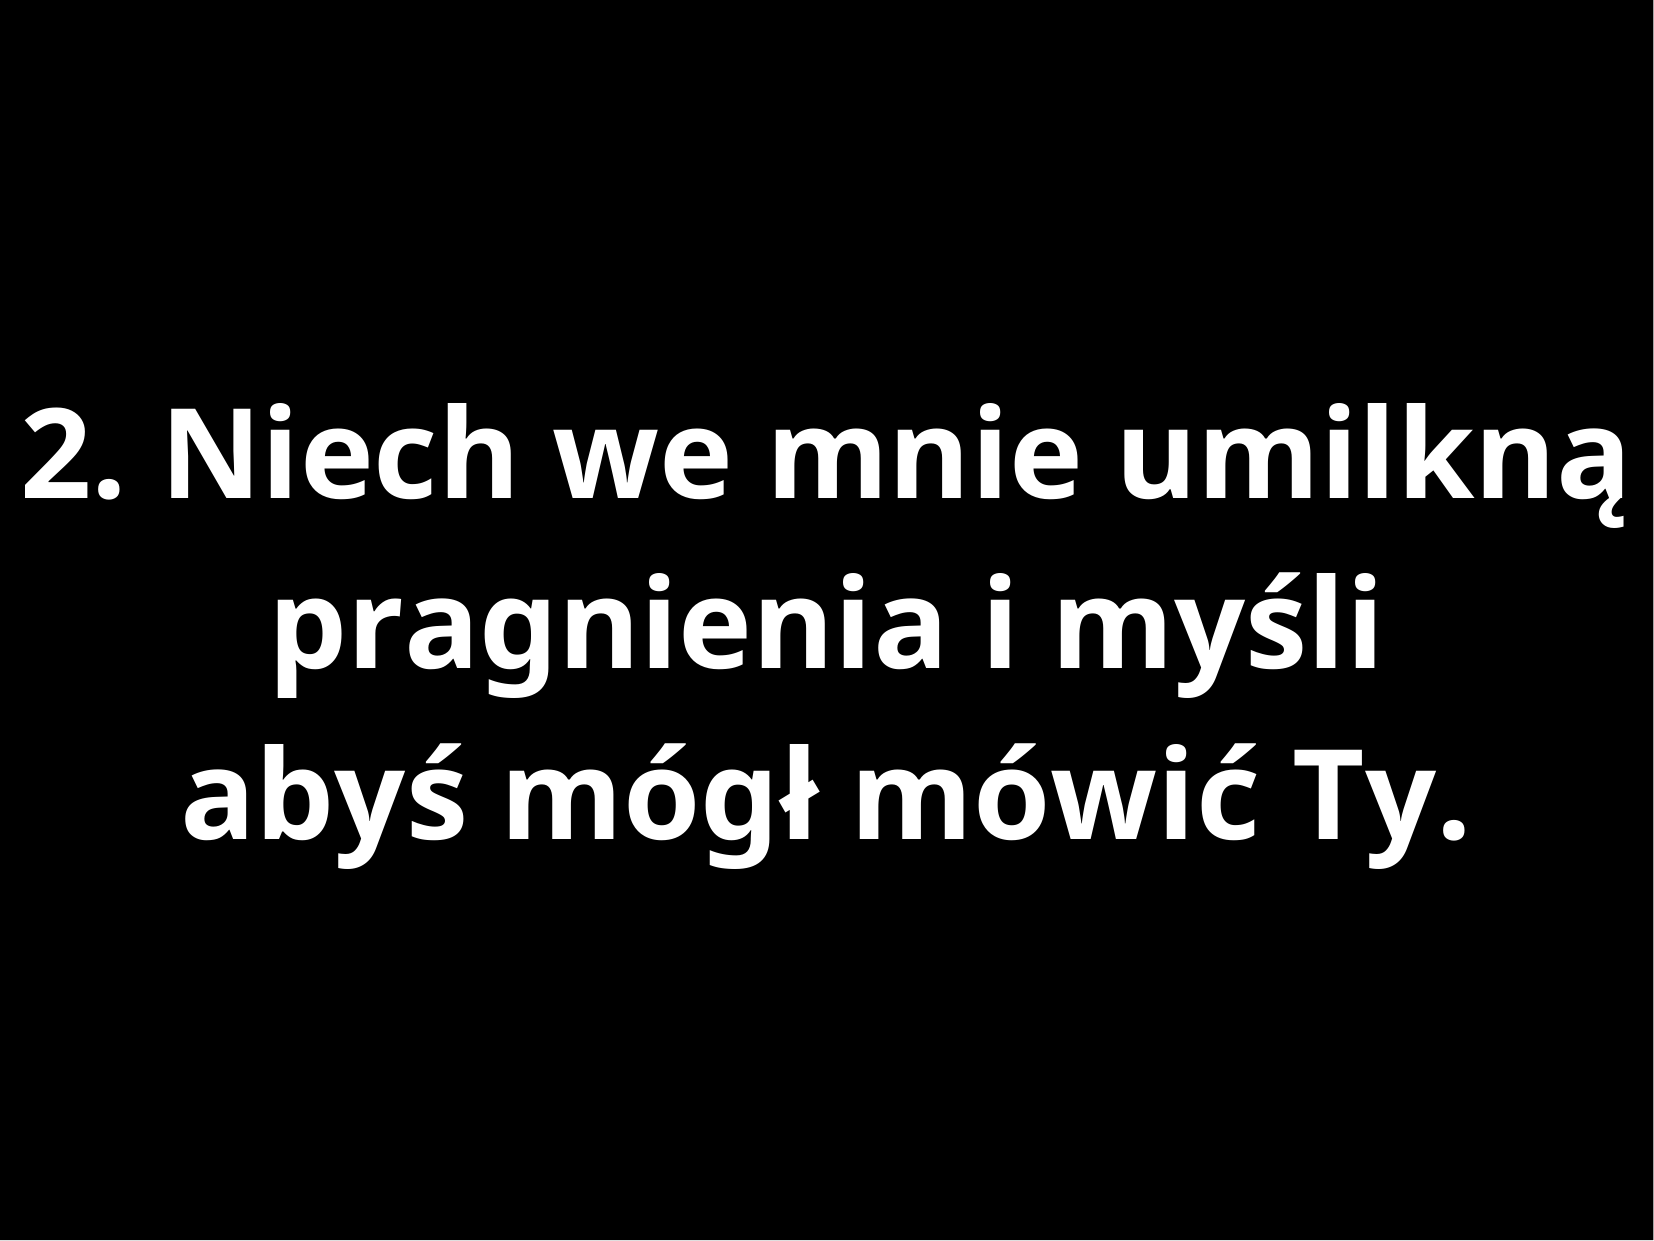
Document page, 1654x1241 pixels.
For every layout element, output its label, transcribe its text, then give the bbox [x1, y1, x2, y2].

title 2. Niech we mnie umilkną pragnienia i myśli abyś mógł mówić Ty. [0, 0, 1654, 1241]
